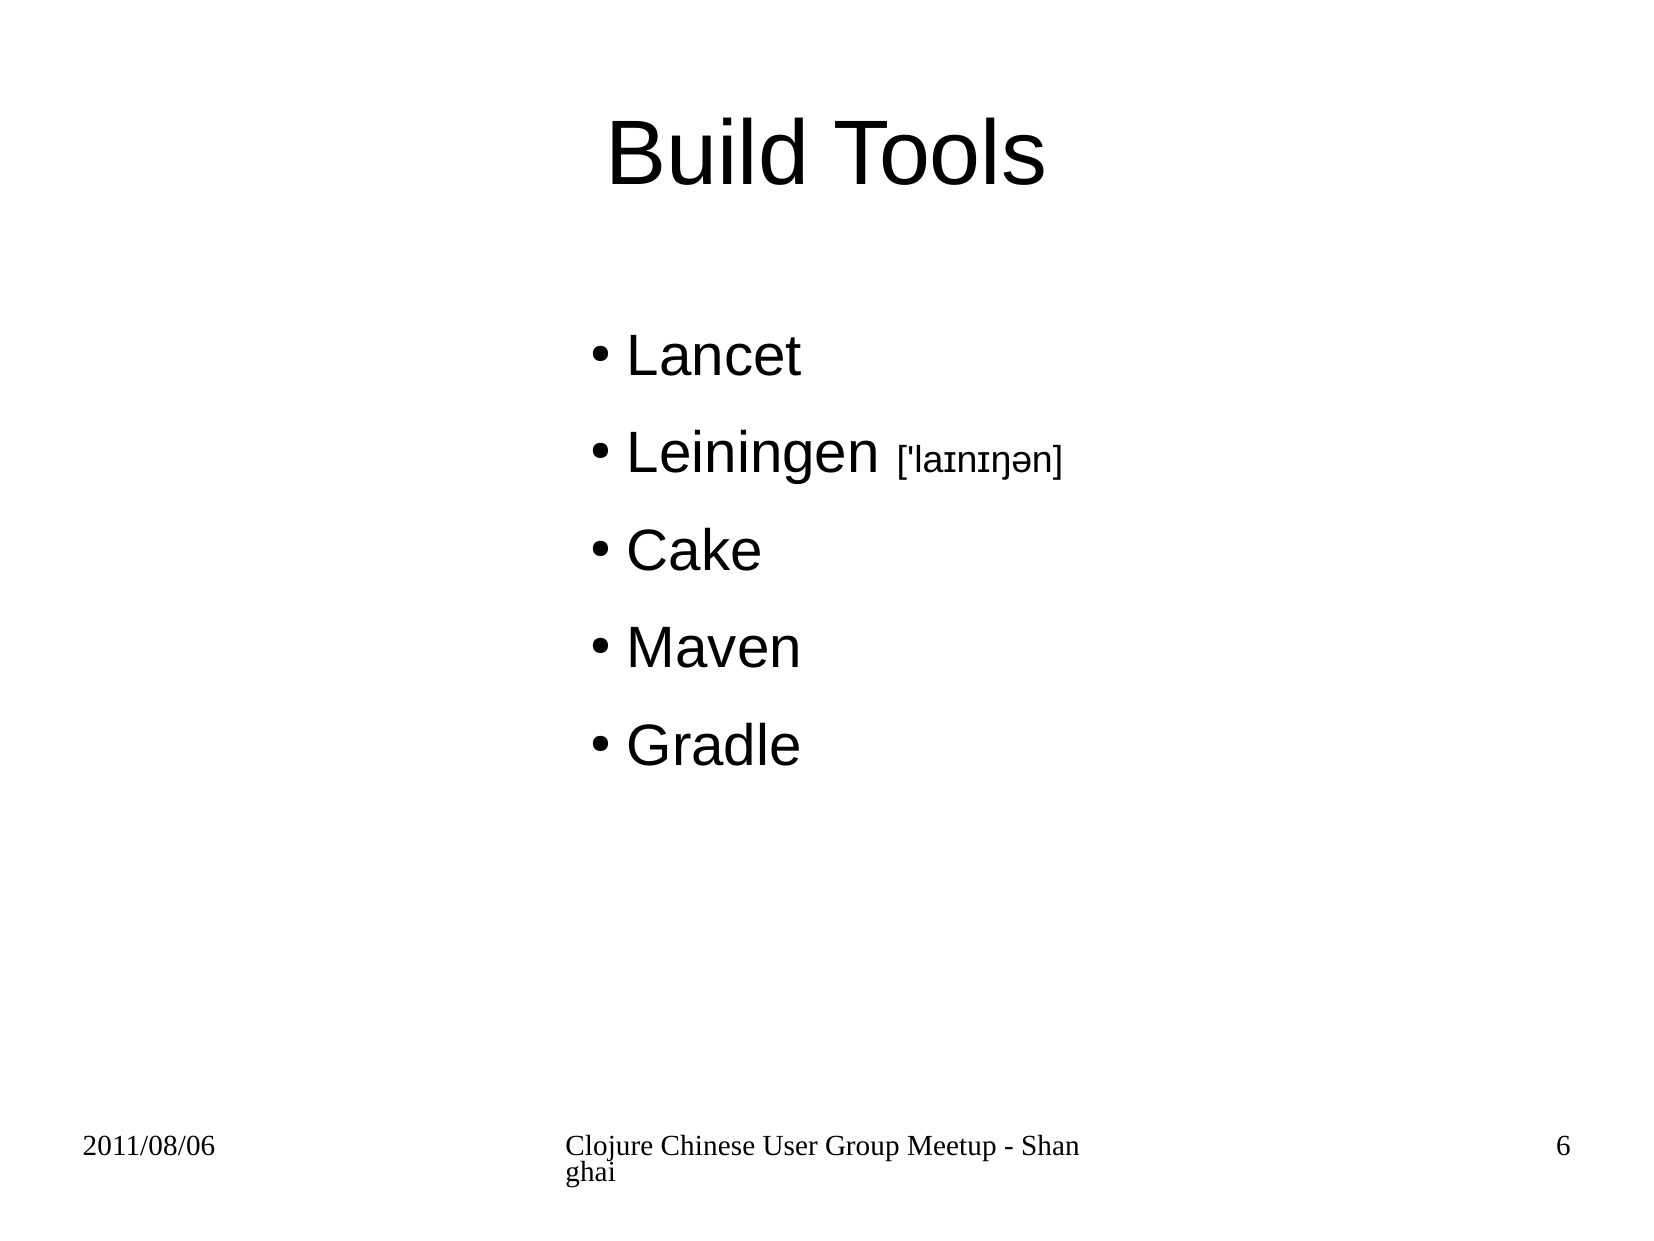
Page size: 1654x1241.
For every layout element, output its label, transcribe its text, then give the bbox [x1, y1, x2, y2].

title Build Tools [82, 49, 1571, 257]
subtitle Lancet Leiningen ['laɪnɪŋən] Cake Maven Gradle [82, 290, 1571, 1109]
